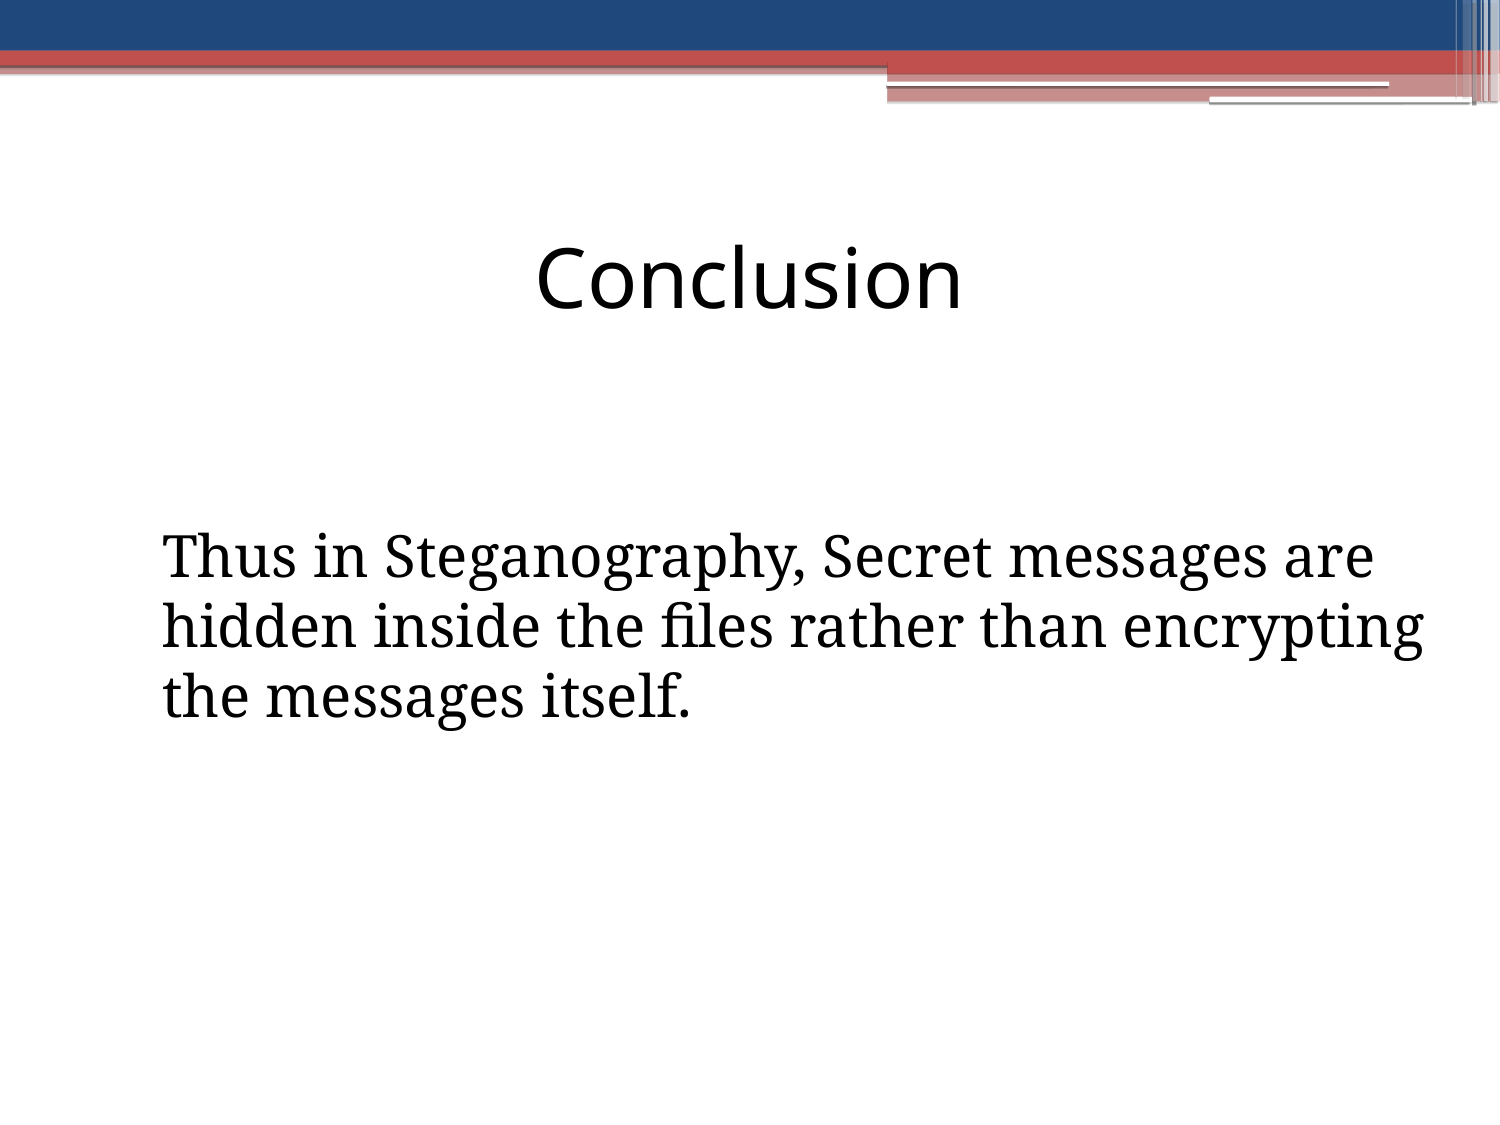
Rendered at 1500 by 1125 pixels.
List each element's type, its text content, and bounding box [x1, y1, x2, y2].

text_box Conclusion [75, 187, 1425, 363]
text_box Thus in Steganography, Secret messages are hidden inside the files rather than encrypting the messages itself. [91, 519, 1441, 942]
